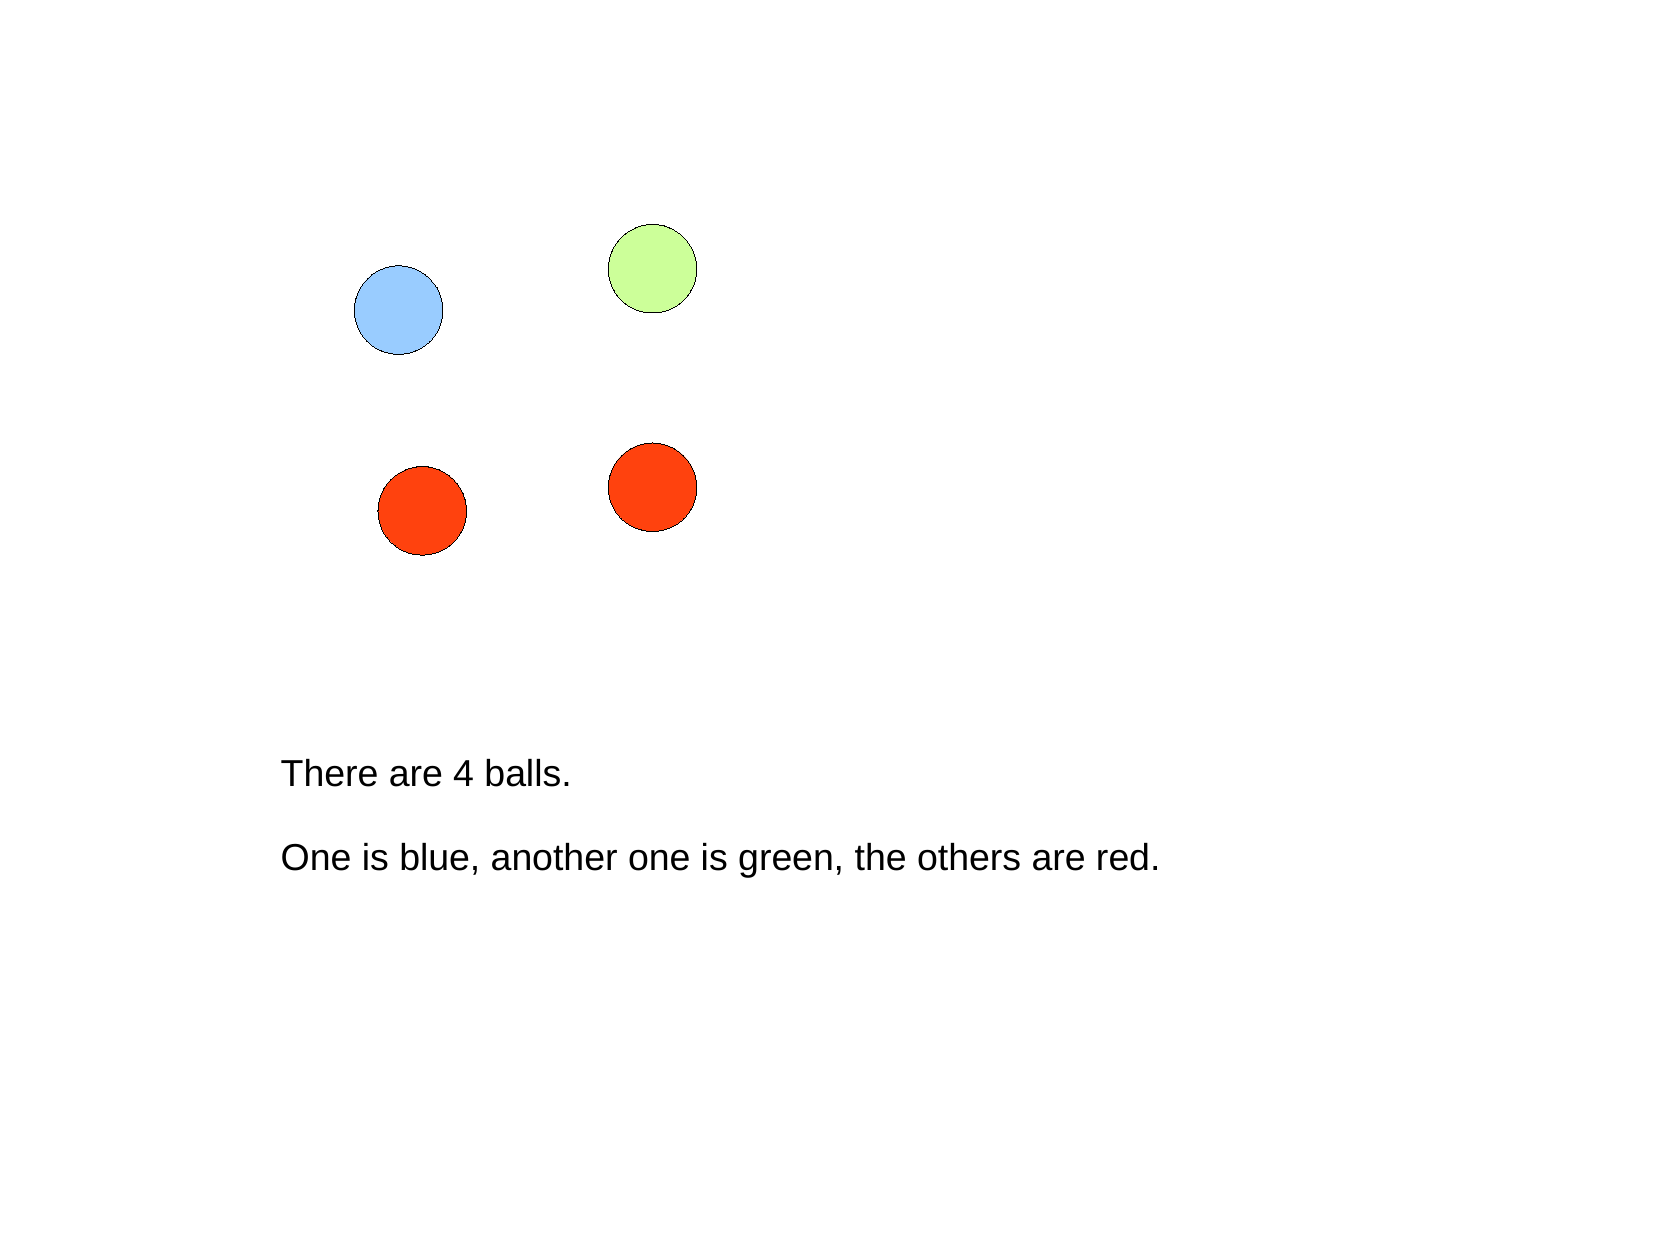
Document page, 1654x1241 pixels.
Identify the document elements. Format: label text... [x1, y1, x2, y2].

text_box [377, 466, 467, 556]
text_box [608, 224, 697, 313]
text_box [354, 265, 443, 355]
text_box There are 4 balls. One is blue, another one is green, the others are red. [265, 744, 1176, 886]
text_box [608, 442, 697, 532]
